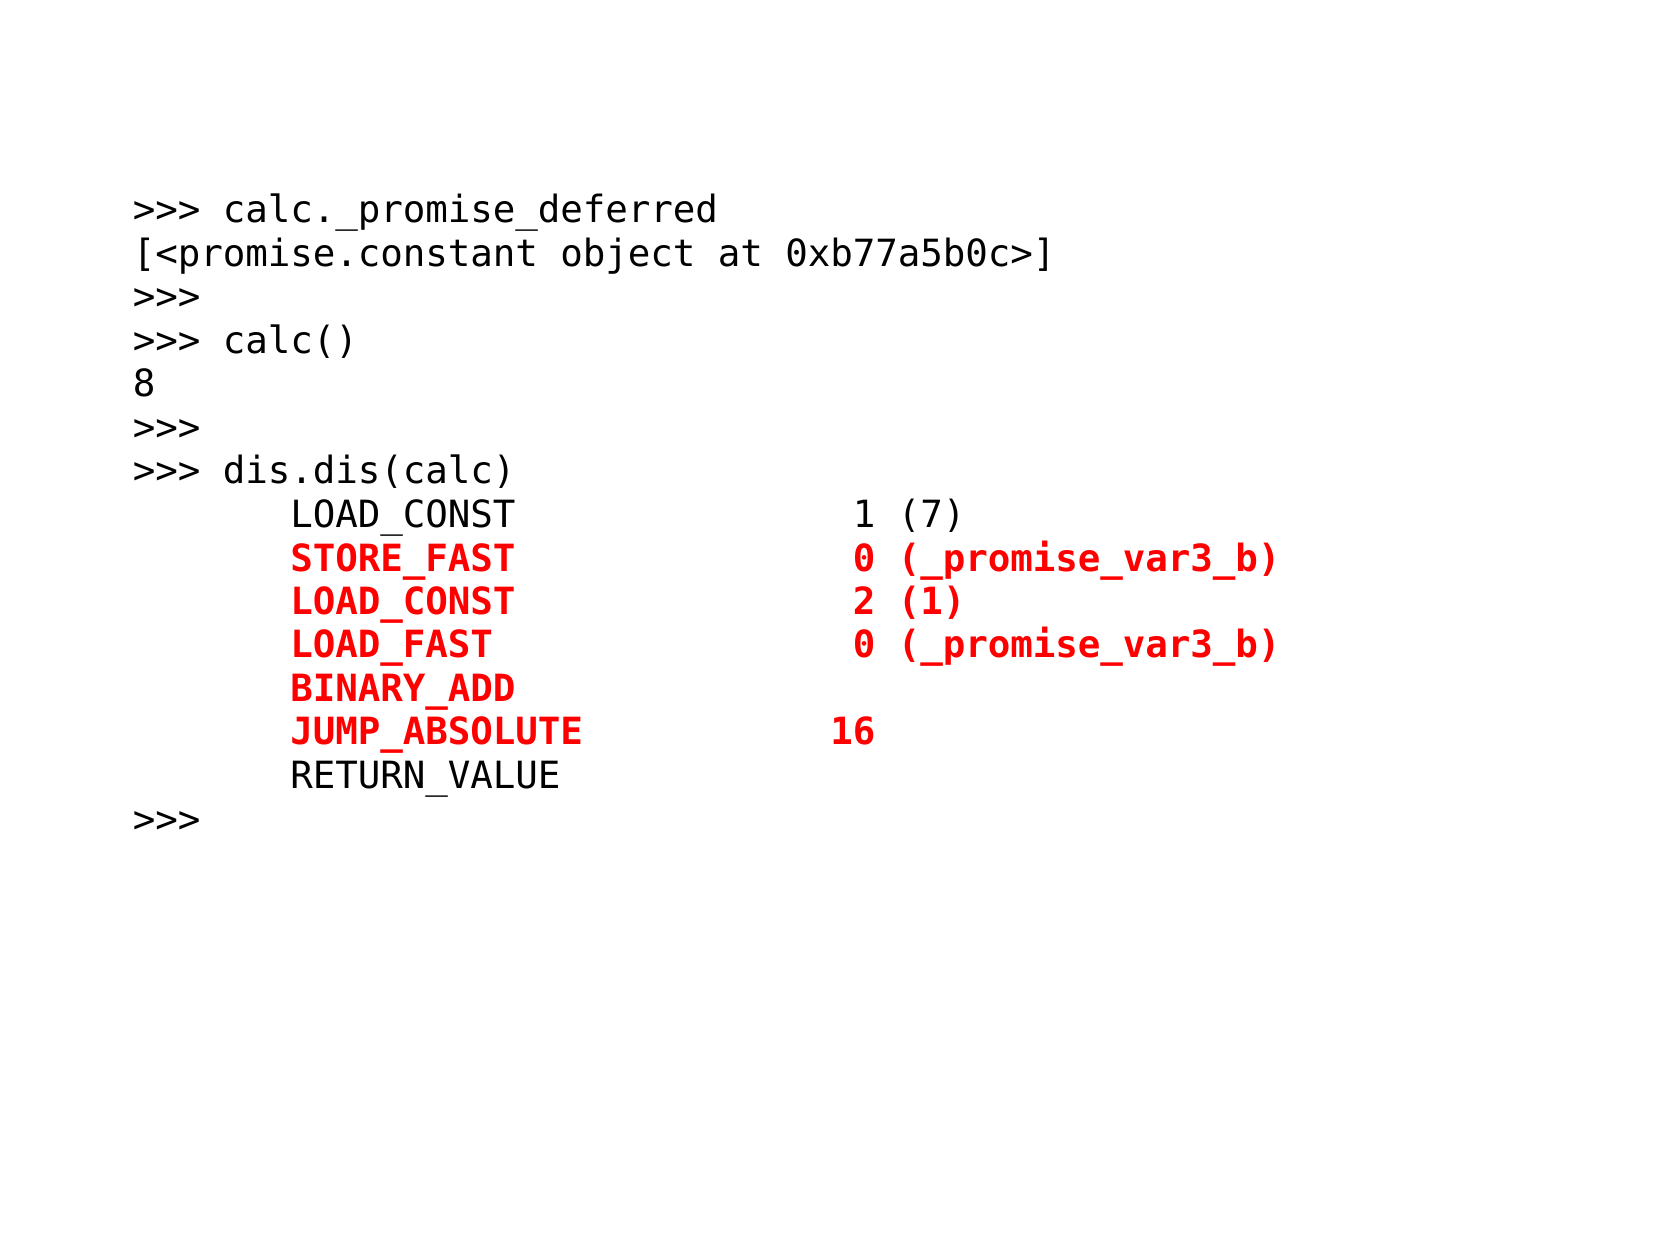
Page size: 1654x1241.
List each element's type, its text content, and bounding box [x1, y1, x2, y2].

text_box >>> calc._promise_deferred [<promise.constant object at 0xb77a5b0c>] >>> >>> calc() 8 >>> >>> dis.dis(calc) LOAD_CONST 1 (7) STORE_FAST 0 (_promise_var3_b) LOAD_CONST 2 (1) LOAD_FAST 0 (_promise_var3_b) BINARY_ADD JUMP_ABSOLUTE 16 RETURN_VALUE >>> [118, 6, 1625, 1241]
